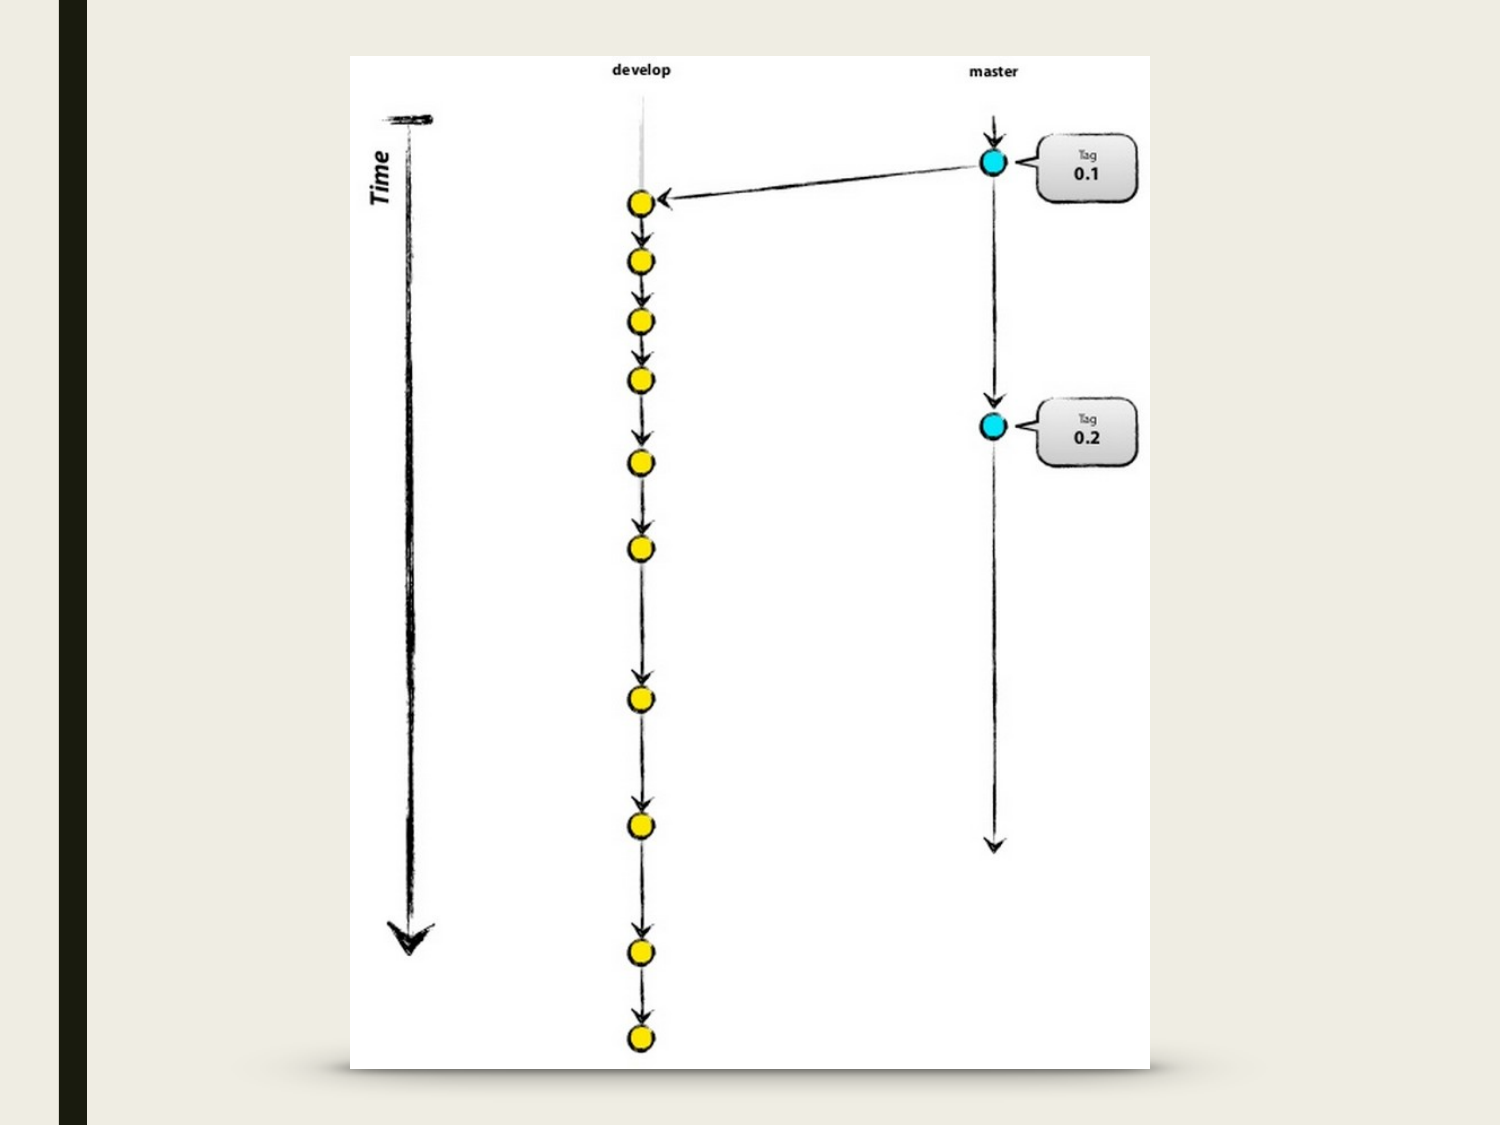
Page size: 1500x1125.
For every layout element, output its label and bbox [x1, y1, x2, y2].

text_box [99, 56, 1401, 1125]
